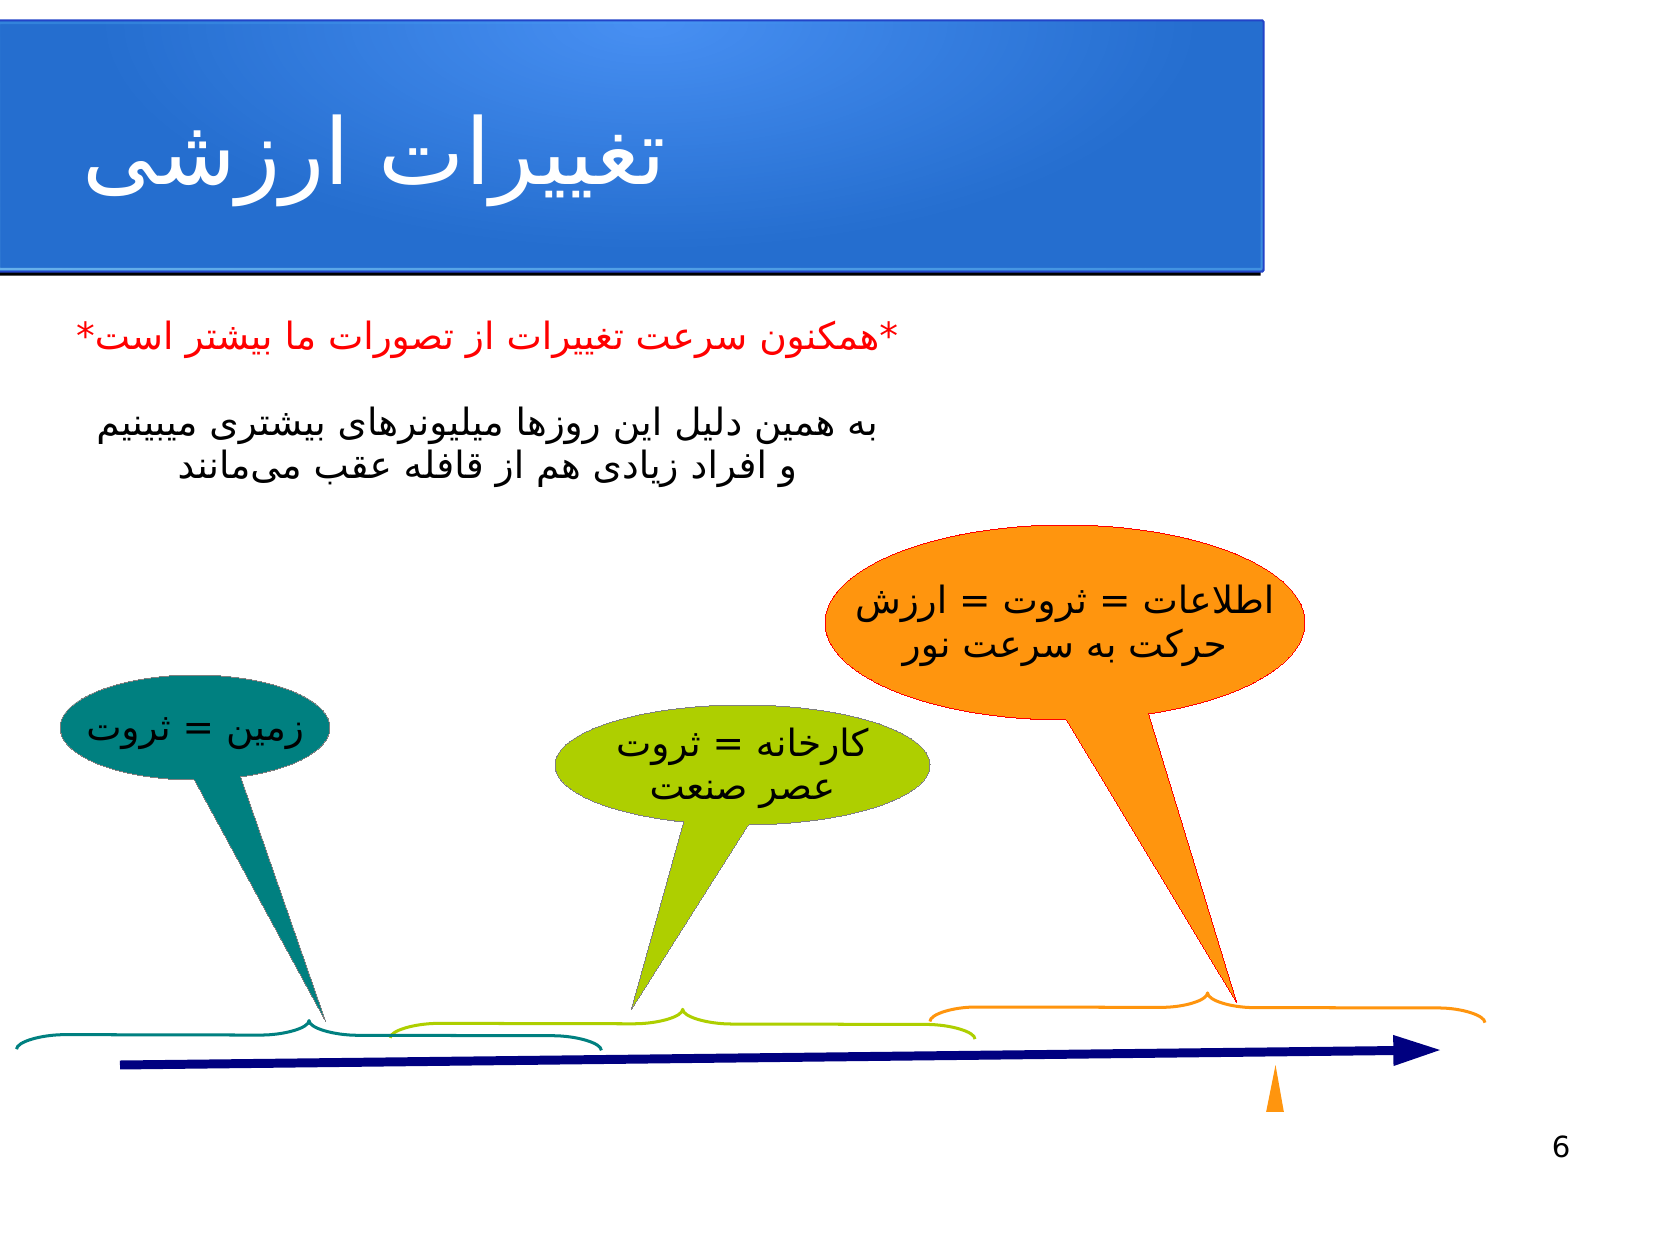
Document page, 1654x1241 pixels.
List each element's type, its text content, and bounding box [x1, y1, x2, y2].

text_box کارخانه = ثروت عصر صنعت [555, 705, 931, 1010]
text_box اطلاعات = ثروت = ارزش حرکت به سرعت نور [825, 525, 1305, 1003]
text_box زمین = ثروت [60, 675, 330, 1022]
title تغییرات ارزشی [82, 49, 1250, 257]
text_box *همکنون سرعت تغییرات از تصورات ما بیشتر است* به همین دلیل این روزها میلیونرهای بیشتری میبینیم و افراد زیادی هم از قافله عقب می‌مانند [45, 307, 931, 496]
